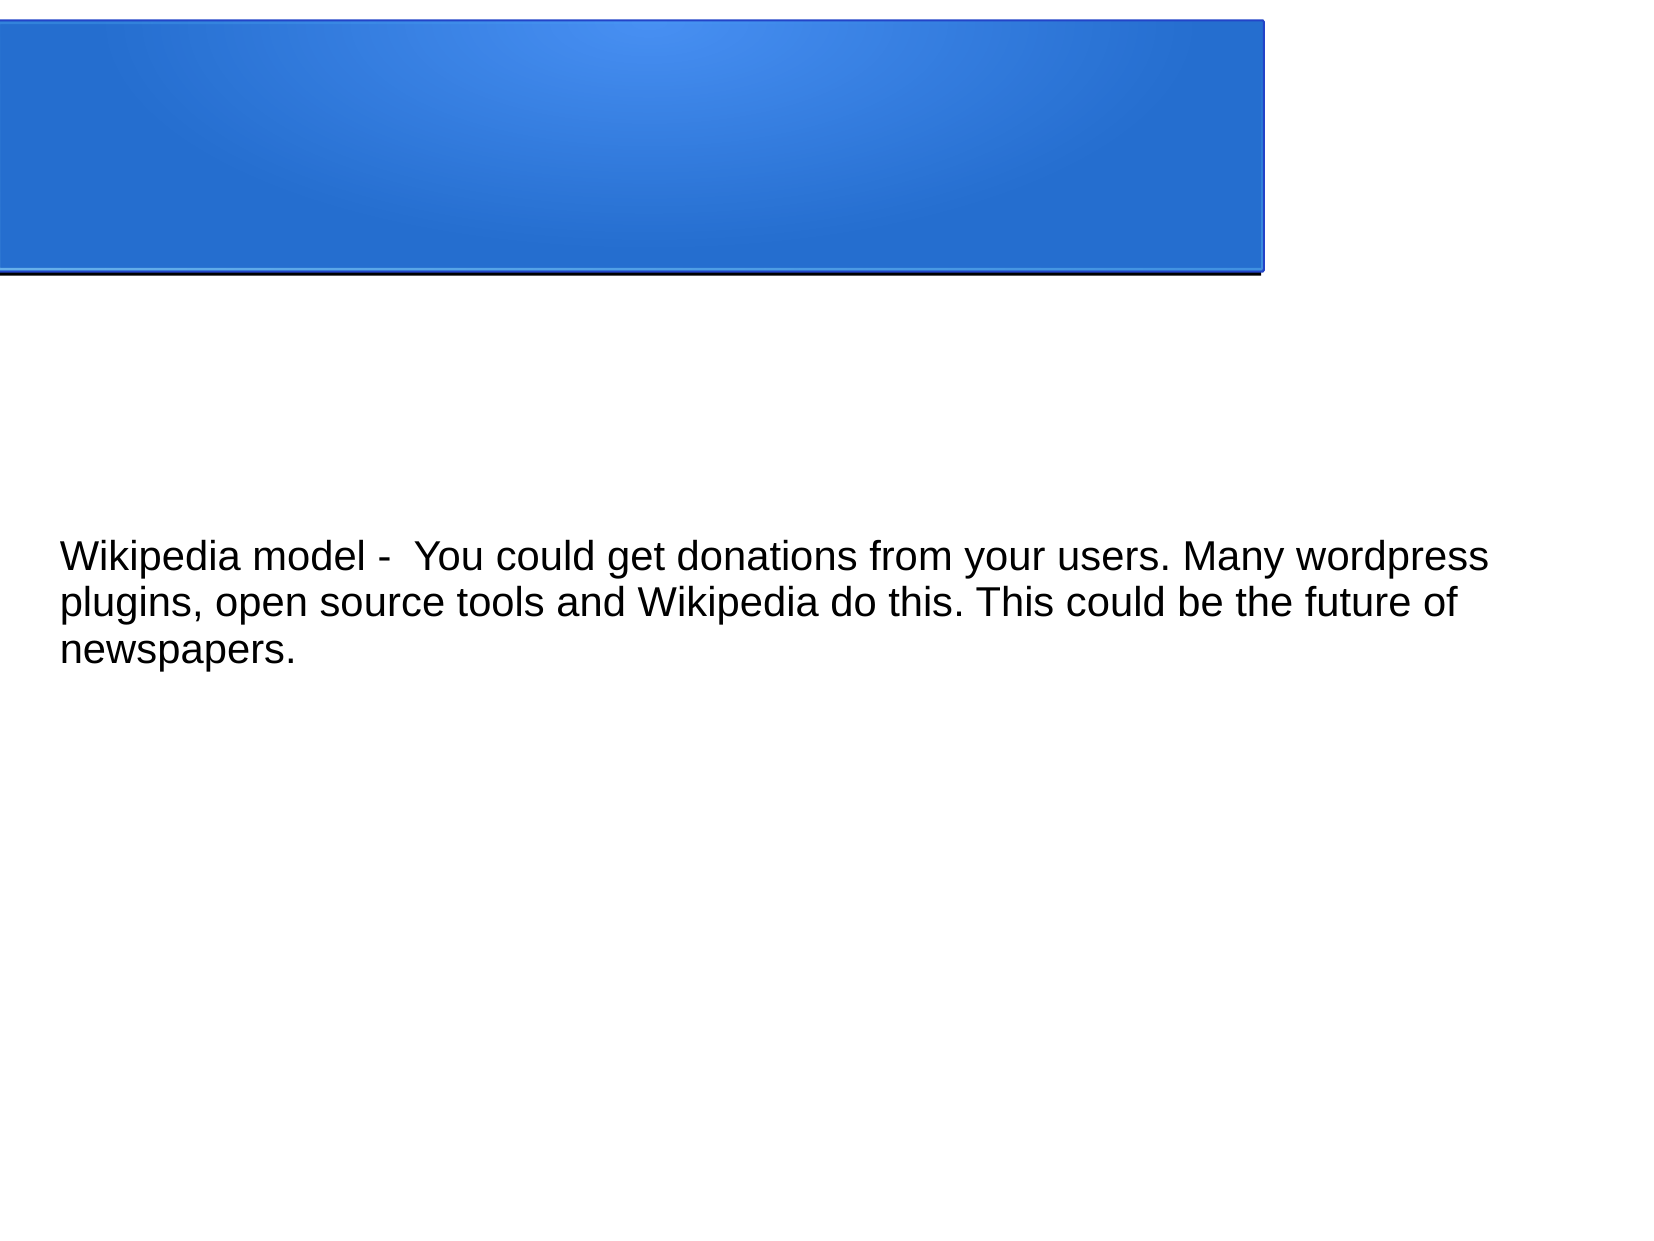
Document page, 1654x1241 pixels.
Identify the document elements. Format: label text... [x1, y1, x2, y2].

text_box Wikipedia model - You could get donations from your users. Many wordpress plugins, open source tools and Wikipedia do this. This could be the future of newspapers. [45, 525, 1613, 681]
